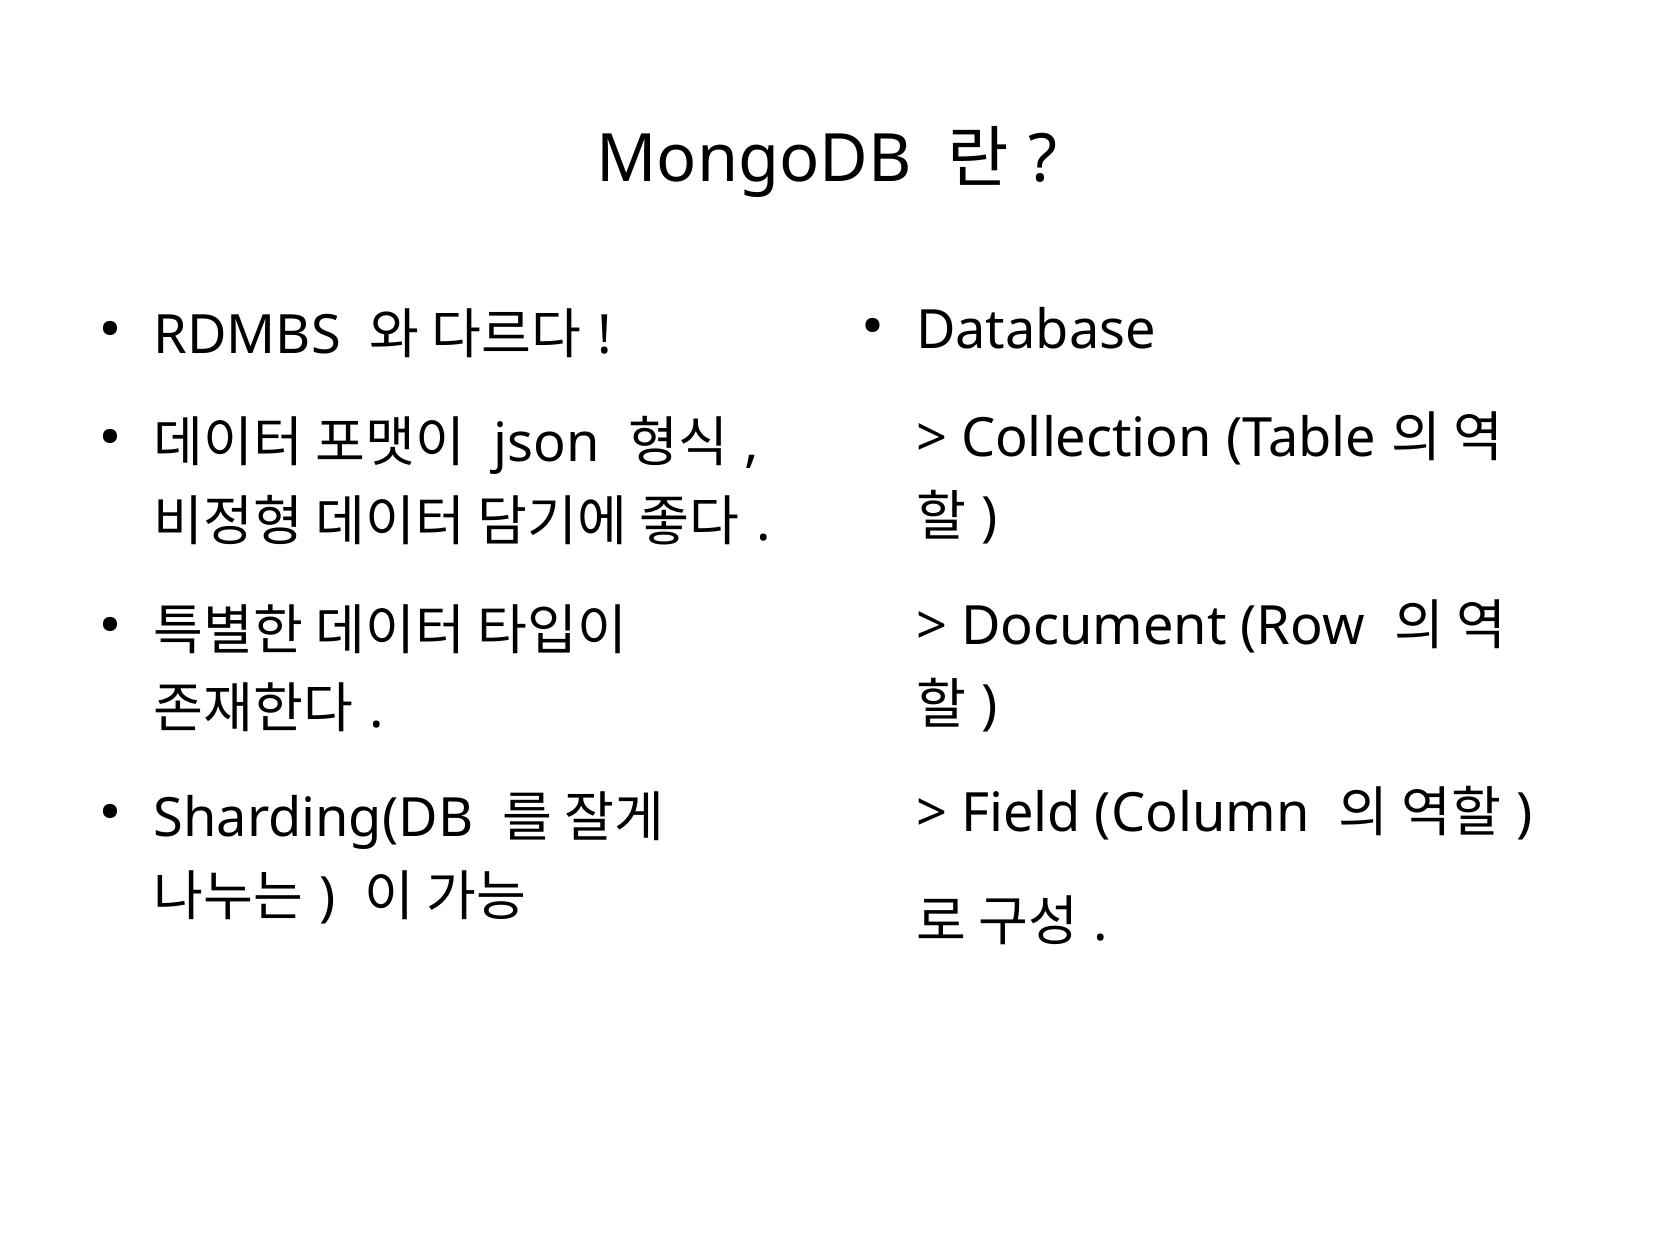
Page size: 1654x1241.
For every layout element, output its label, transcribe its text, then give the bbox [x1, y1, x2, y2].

list Database > Collection (Table의 역할) > Document (Row 의 역할) > Field (Column 의 역할) 로 구성. [845, 290, 1572, 1010]
list RDMBS 와 다르다! 데이터 포맷이 json 형식, 비정형 데이터 담기에 좋다. 특별한 데이터 타입이 존재한다. Sharding(DB 를 잘게 나누는) 이 가능 [82, 290, 809, 1010]
title MongoDB 란? [82, 49, 1571, 257]
